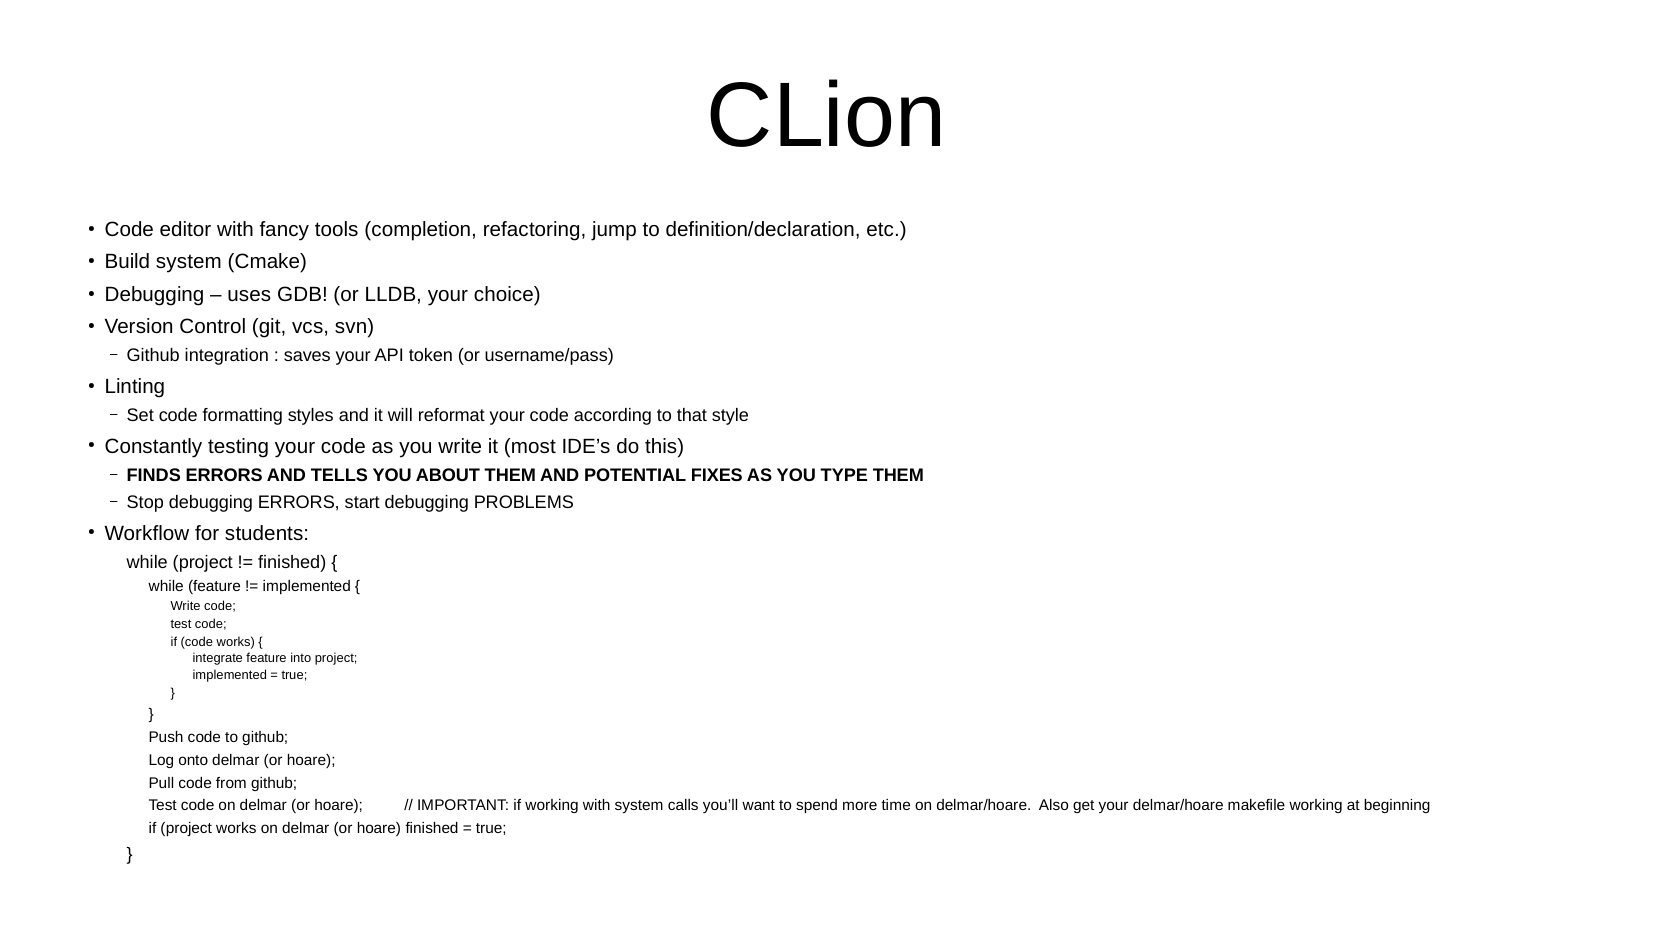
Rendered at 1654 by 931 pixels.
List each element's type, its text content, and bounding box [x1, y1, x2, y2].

list Code editor with fancy tools (completion, refactoring, jump to definition/declaration, etc.) Build system (Cmake) Debugging – uses GDB! (or LLDB, your choice) Version Control (git, vcs, svn) Github integration : saves your API token (or username/pass) Linting Set code formatting styles and it will reformat your code according to that style Constantly testing your code as you write it (most IDE’s do this) FINDS ERRORS AND TELLS YOU ABOUT THEM AND POTENTIAL FIXES AS YOU TYPE THEM Stop debugging ERRORS, start debugging PROBLEMS Workflow for students: while (project != finished) { while (feature != implemented { Write code; test code; if (code works) { integrate feature into project; implemented = true; } } Push code to github; Log onto delmar (or hoare); Pull code from github; Test code on delmar (or hoare); // IMPORTANT: if working with system calls you’ll want to spend more time on delmar/hoare. Also get your delmar/hoare makefile working at beginning if (project works on delmar (or hoare) finished = true; } [82, 217, 1571, 871]
title CLion [82, 37, 1571, 193]
